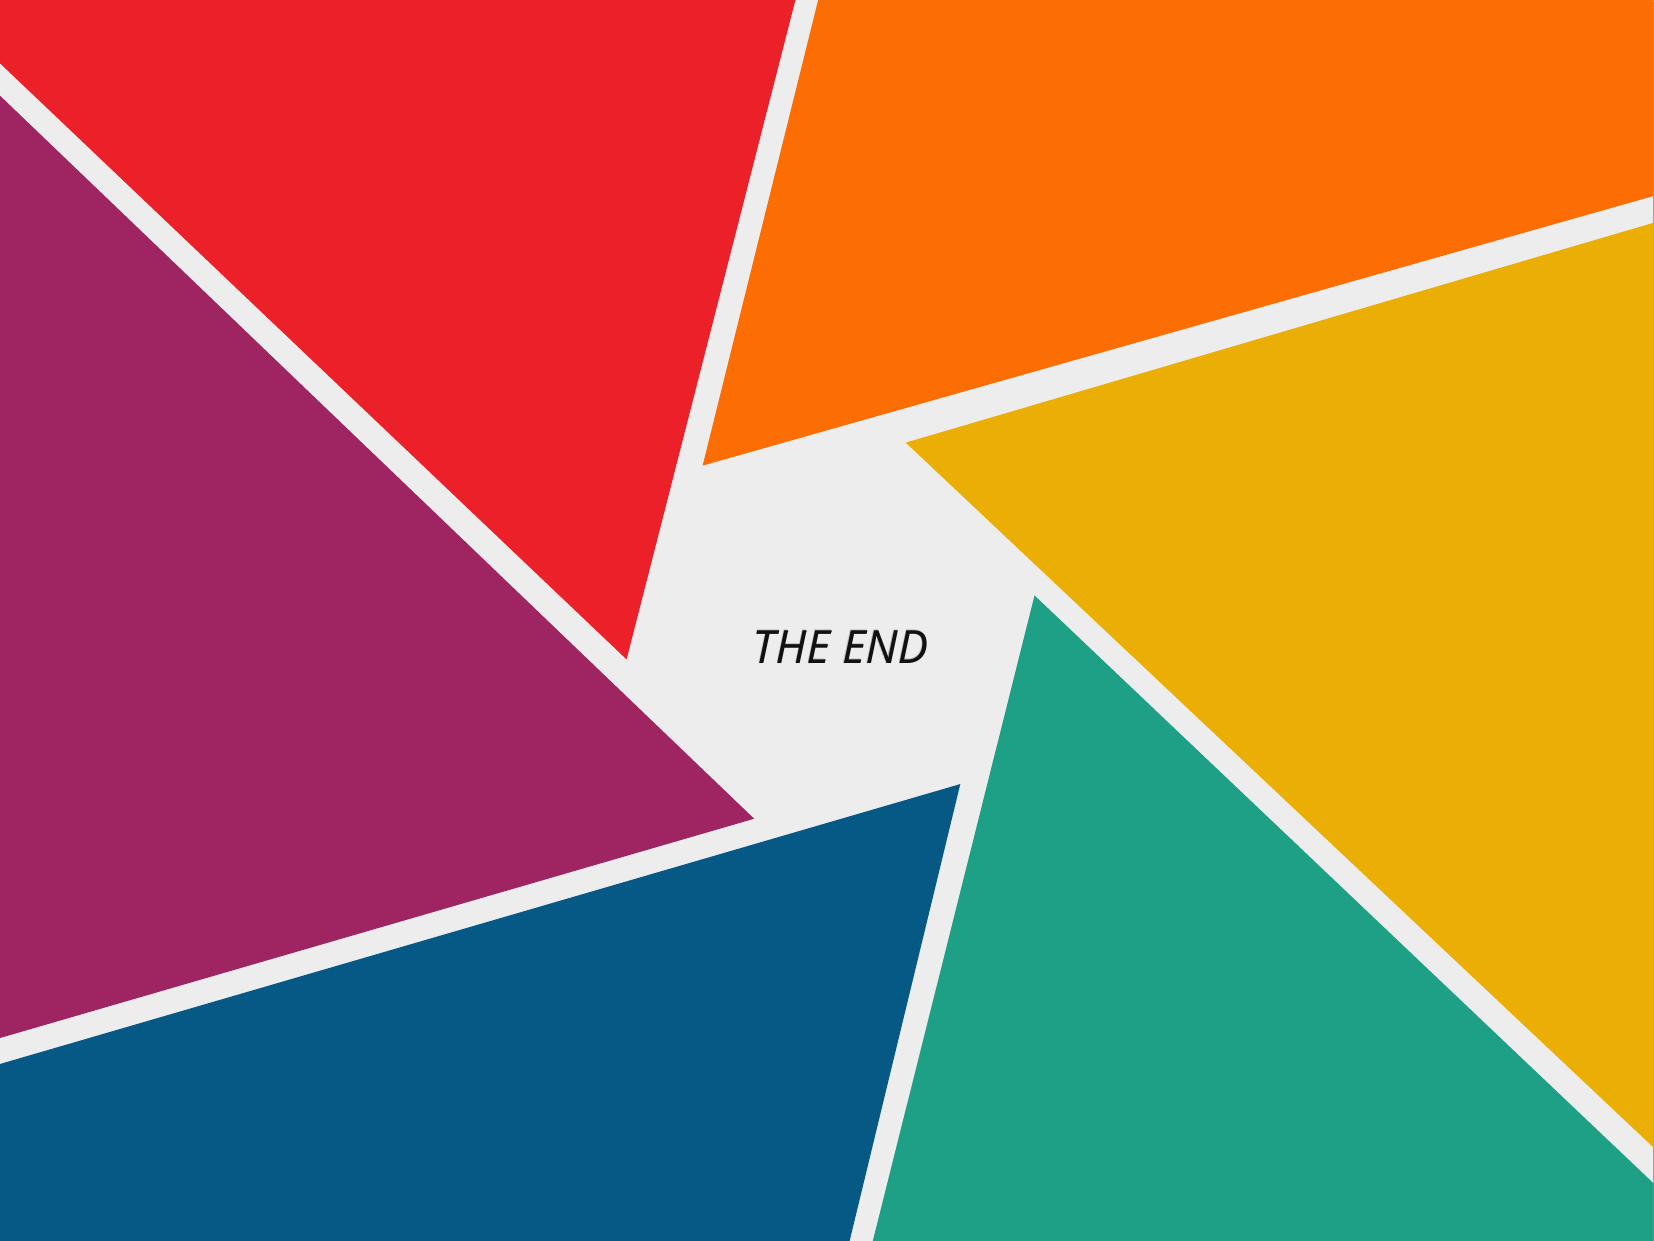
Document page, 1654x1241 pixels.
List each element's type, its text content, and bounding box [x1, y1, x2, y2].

text_box THE END [654, 606, 1027, 668]
